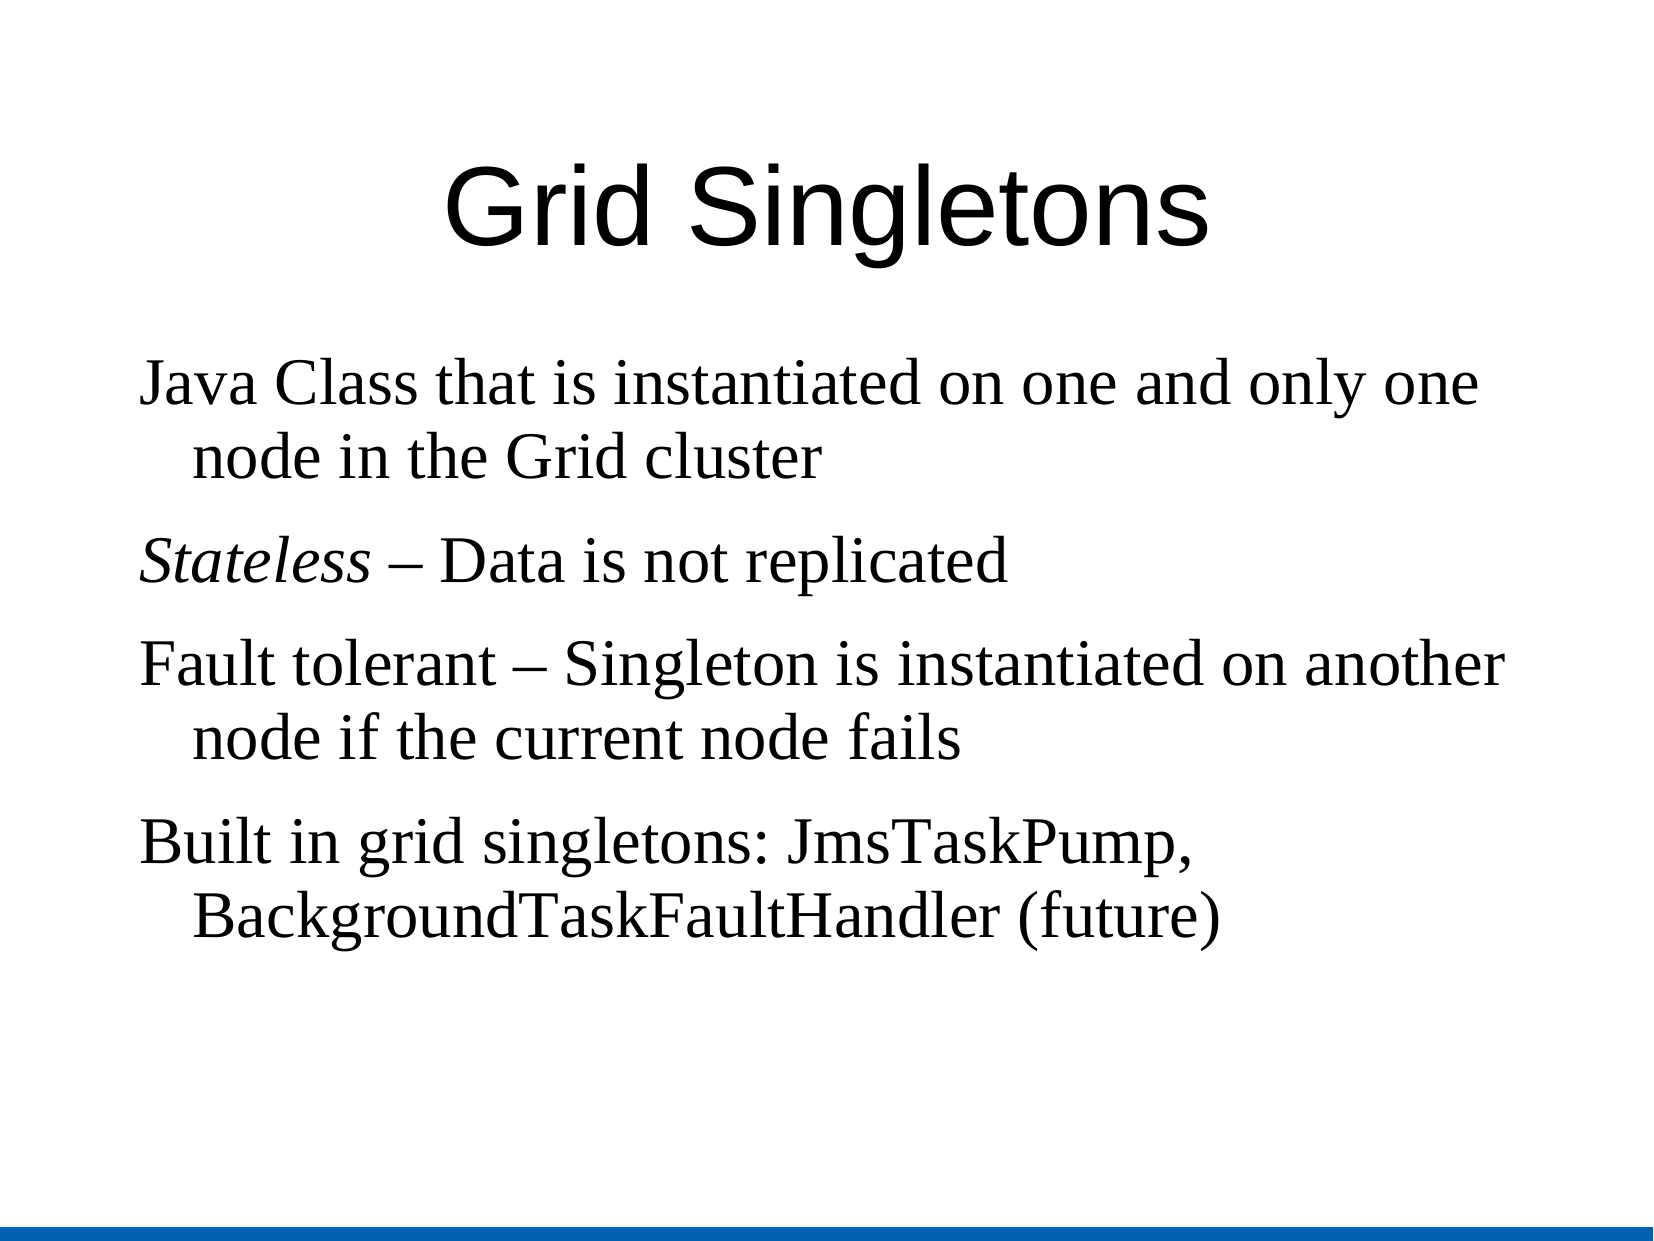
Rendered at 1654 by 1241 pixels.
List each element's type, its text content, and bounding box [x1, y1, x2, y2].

title Grid Singletons [121, 102, 1533, 311]
list Java Class that is instantiated on one and only one node in the Grid cluster Stateless – Data is not replicated Fault tolerant – Singleton is instantiated on another node if the current node fails Built in grid singletons: JmsTaskPump, BackgroundTaskFaultHandler (future) [121, 344, 1533, 1127]
